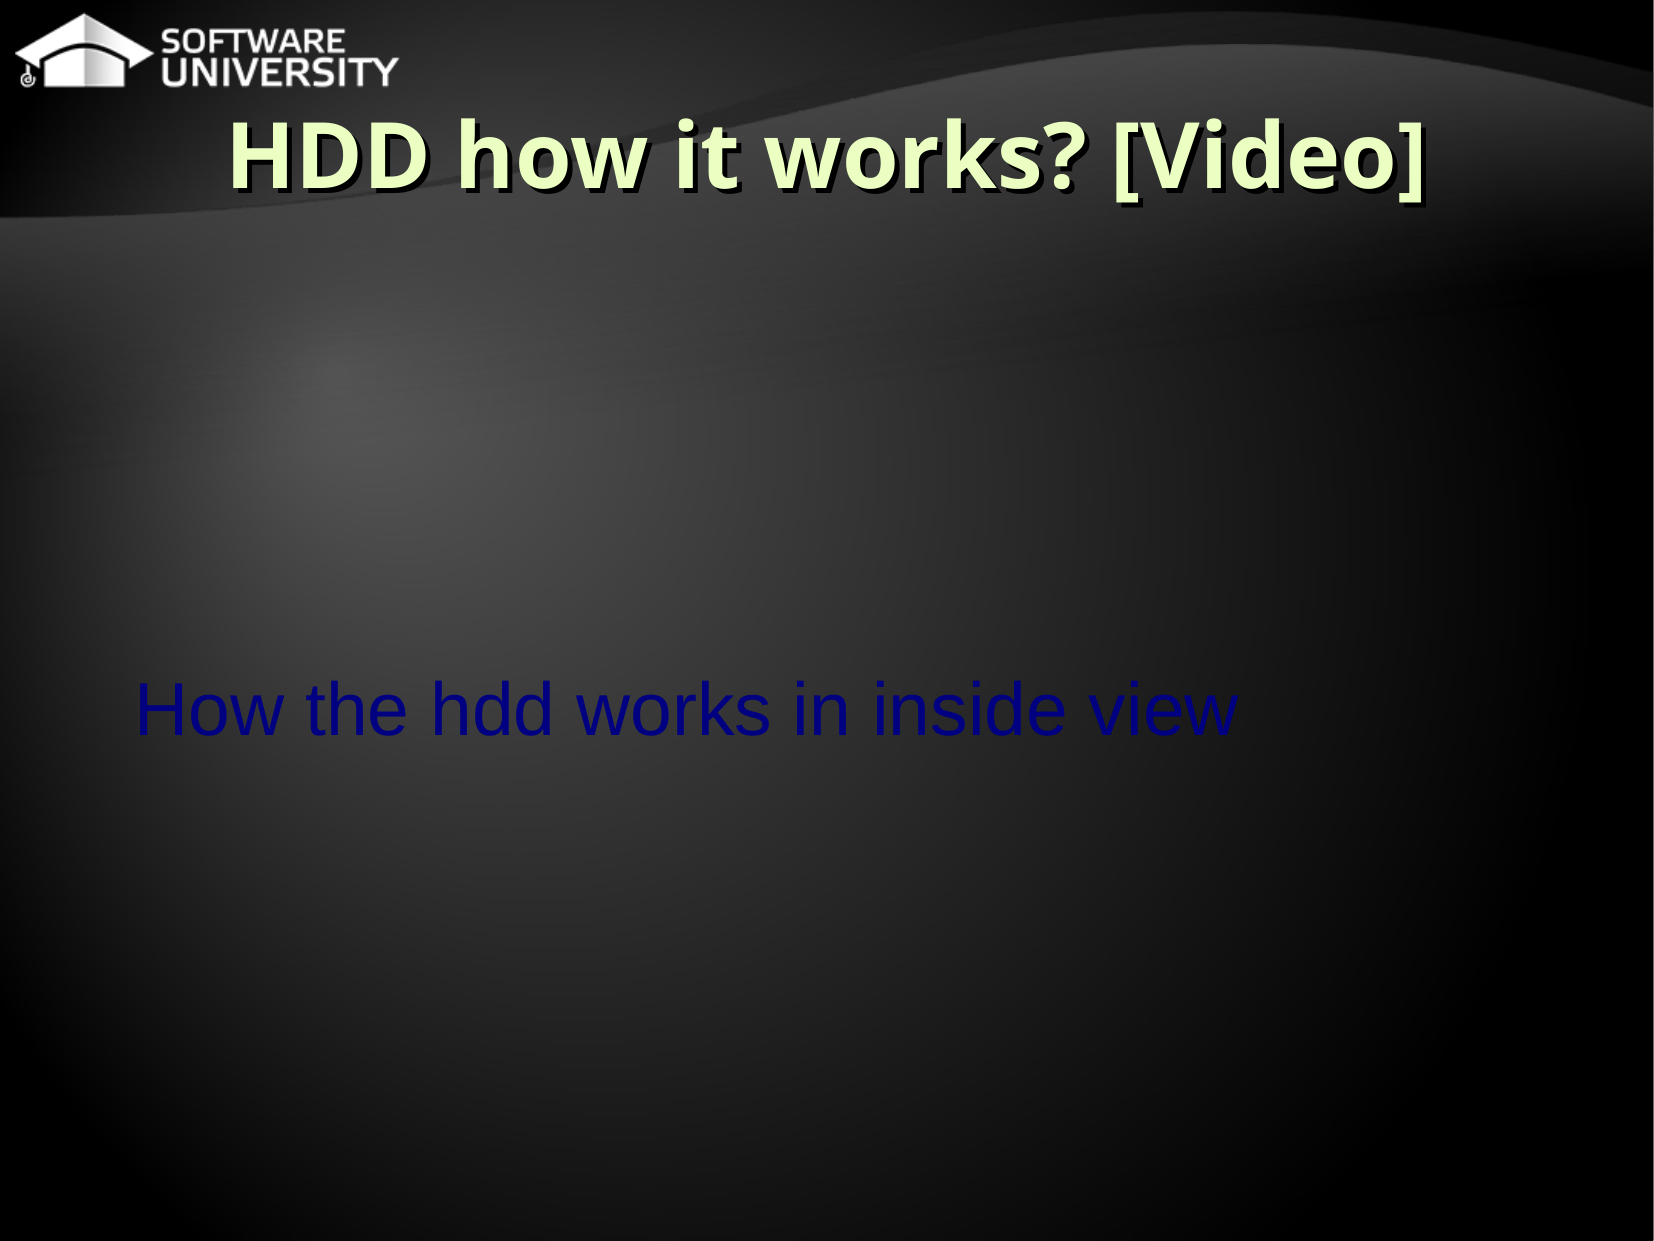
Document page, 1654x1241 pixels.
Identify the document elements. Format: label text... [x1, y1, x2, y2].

title HDD how it works? [Video] [82, 49, 1571, 257]
text_box How the hdd works in inside view [120, 660, 1255, 759]
picture [0, 0, 1654, 1241]
